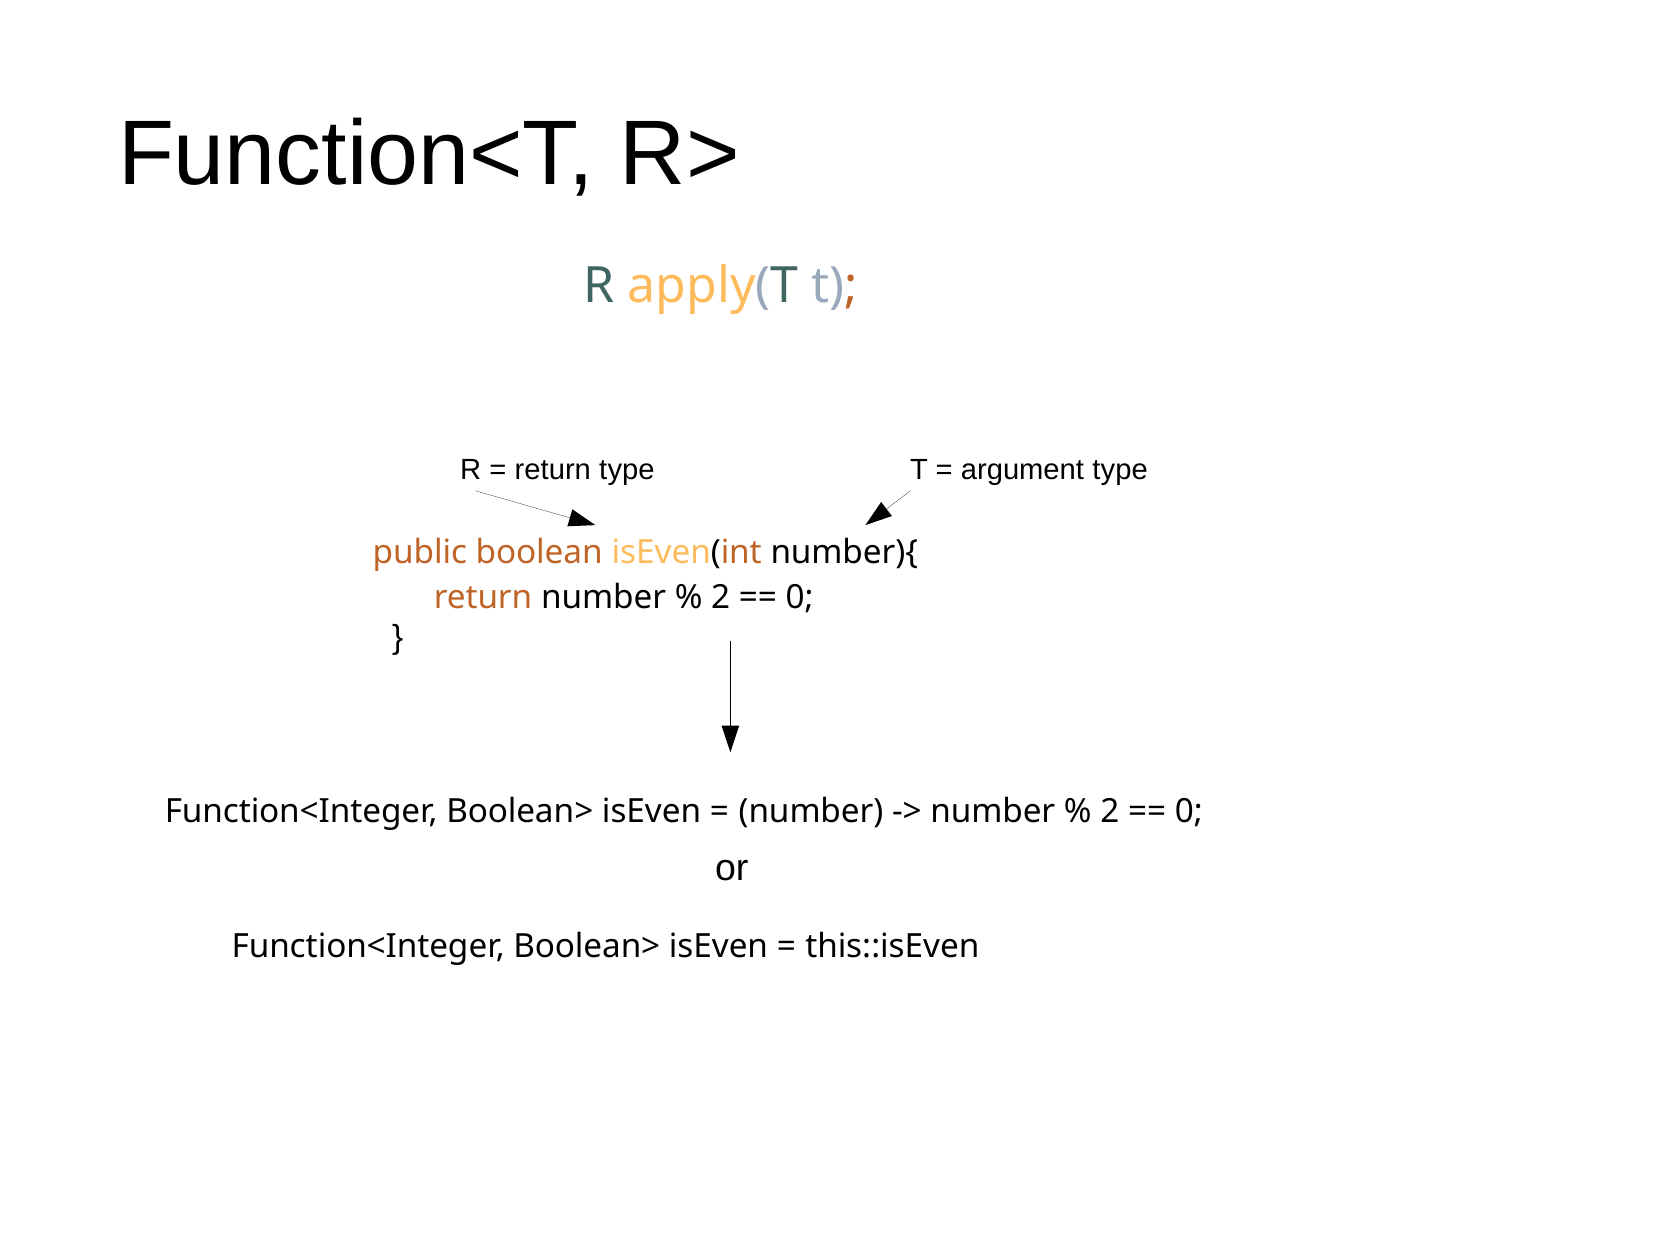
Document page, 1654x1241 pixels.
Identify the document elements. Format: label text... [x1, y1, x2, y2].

text_box T = argument type [895, 445, 1181, 506]
text_box or [700, 838, 764, 896]
text_box public boolean isEven(int number){ return number % 2 == 0; } [340, 520, 1092, 651]
text_box Function<Integer, Boolean> isEven = (number) -> number % 2 == 0; [150, 780, 1464, 834]
text_box Function<Integer, Boolean> isEven = this::isEven [216, 915, 1531, 969]
text_box R = return type [445, 445, 731, 506]
title Function<T, R> [82, 49, 1571, 257]
text_box R apply(T t); [569, 241, 991, 316]
